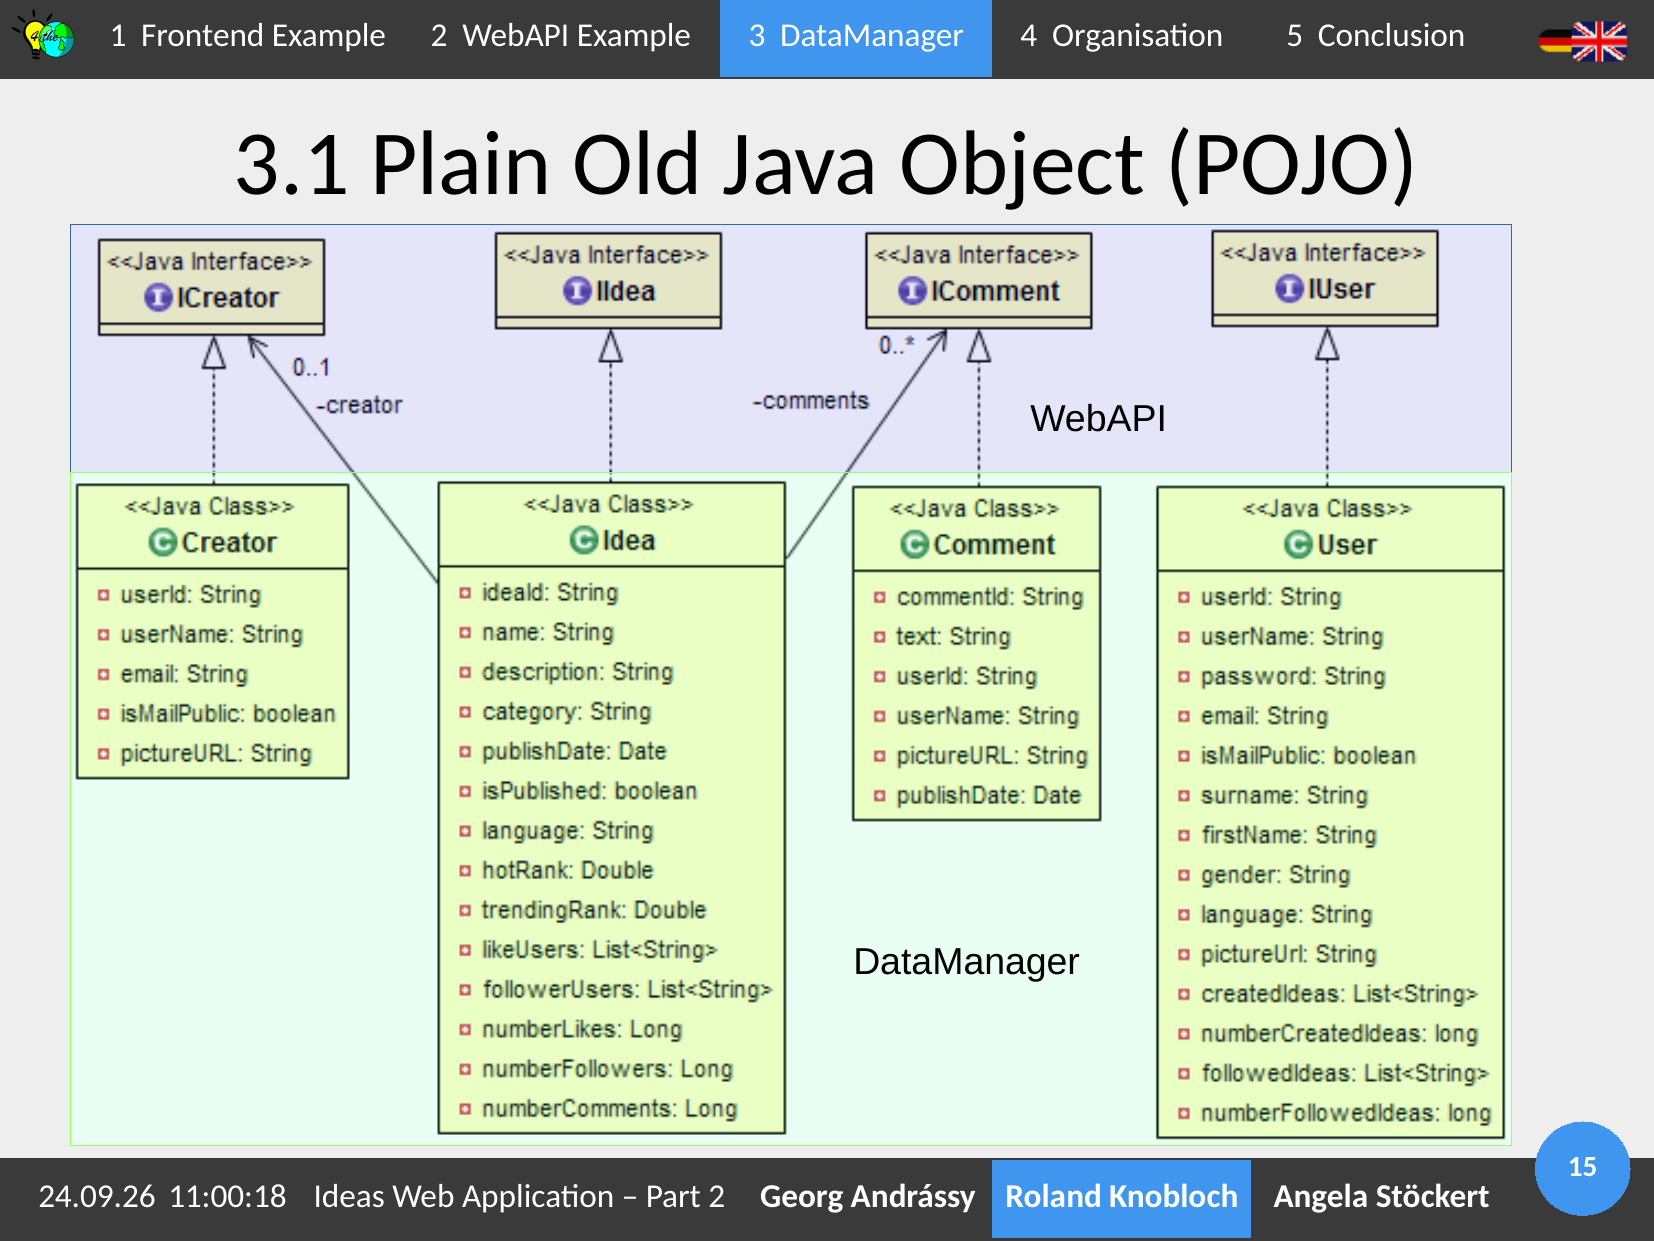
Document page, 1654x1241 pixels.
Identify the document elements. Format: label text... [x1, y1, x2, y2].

text_box WebAPI [1015, 389, 1288, 447]
text_box Roland Knobloch [992, 1160, 1251, 1238]
text_box Ideas Web Application – Part 2 [307, 1160, 733, 1238]
text_box Georg Andrássy [744, 1160, 992, 1238]
picture [2, 0, 83, 79]
picture [1536, 18, 1629, 64]
text_box 2 WebAPI Example [401, 0, 720, 77]
text_box 5 Conclusion [1251, 0, 1501, 77]
text_box [70, 224, 1512, 1146]
text_box DataManager [838, 933, 1111, 1032]
text_box 3 DataManager [720, 0, 992, 77]
text_box 4 Organisation [992, 0, 1251, 77]
title 3.1 Plain Old Java Object (POJO) [82, 94, 1571, 249]
text_box Angela Stöckert [1251, 1160, 1512, 1238]
text_box 1 Frontend Example [94, 0, 401, 77]
